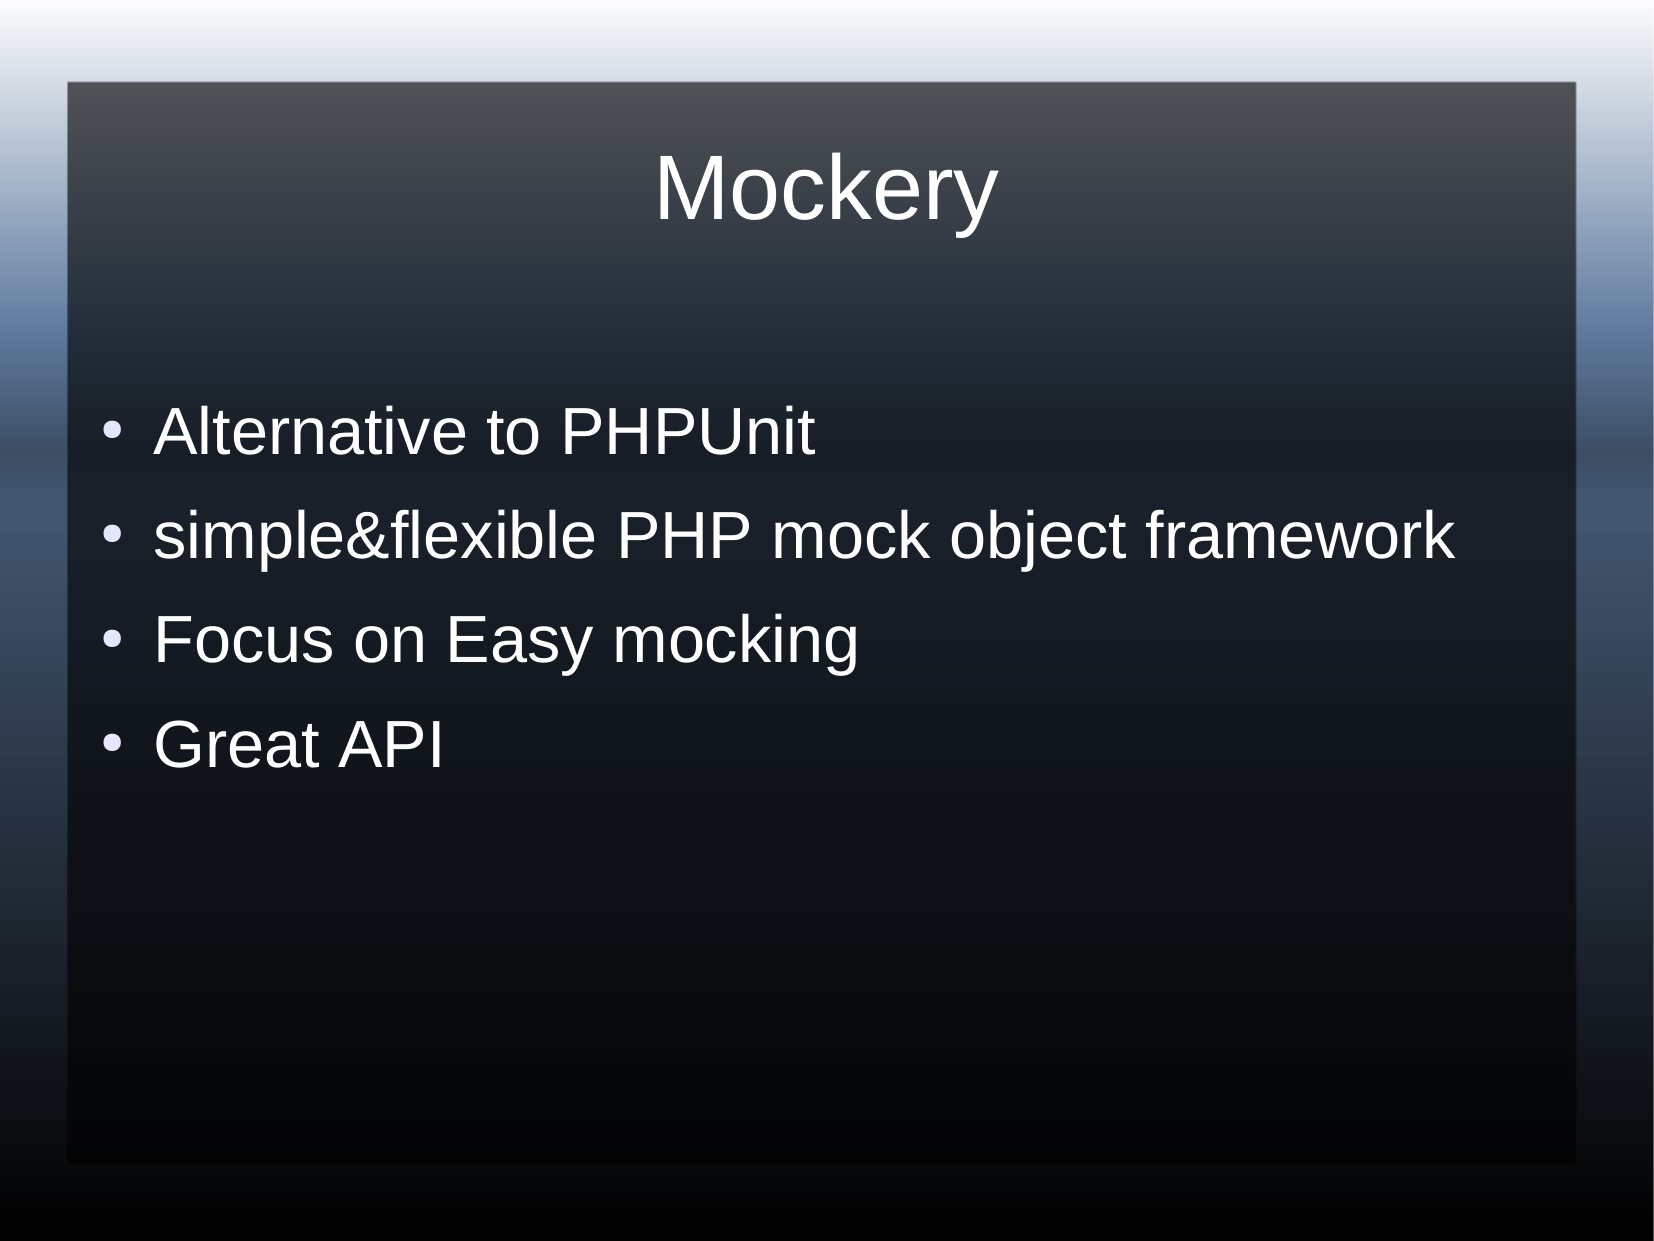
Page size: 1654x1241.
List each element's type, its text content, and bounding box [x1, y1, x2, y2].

title Mockery [82, 84, 1571, 292]
list Alternative to PHPUnit simple&flexible PHP mock object framework Focus on Easy mocking Great API [82, 393, 1571, 1099]
picture [0, 0, 1654, 1241]
